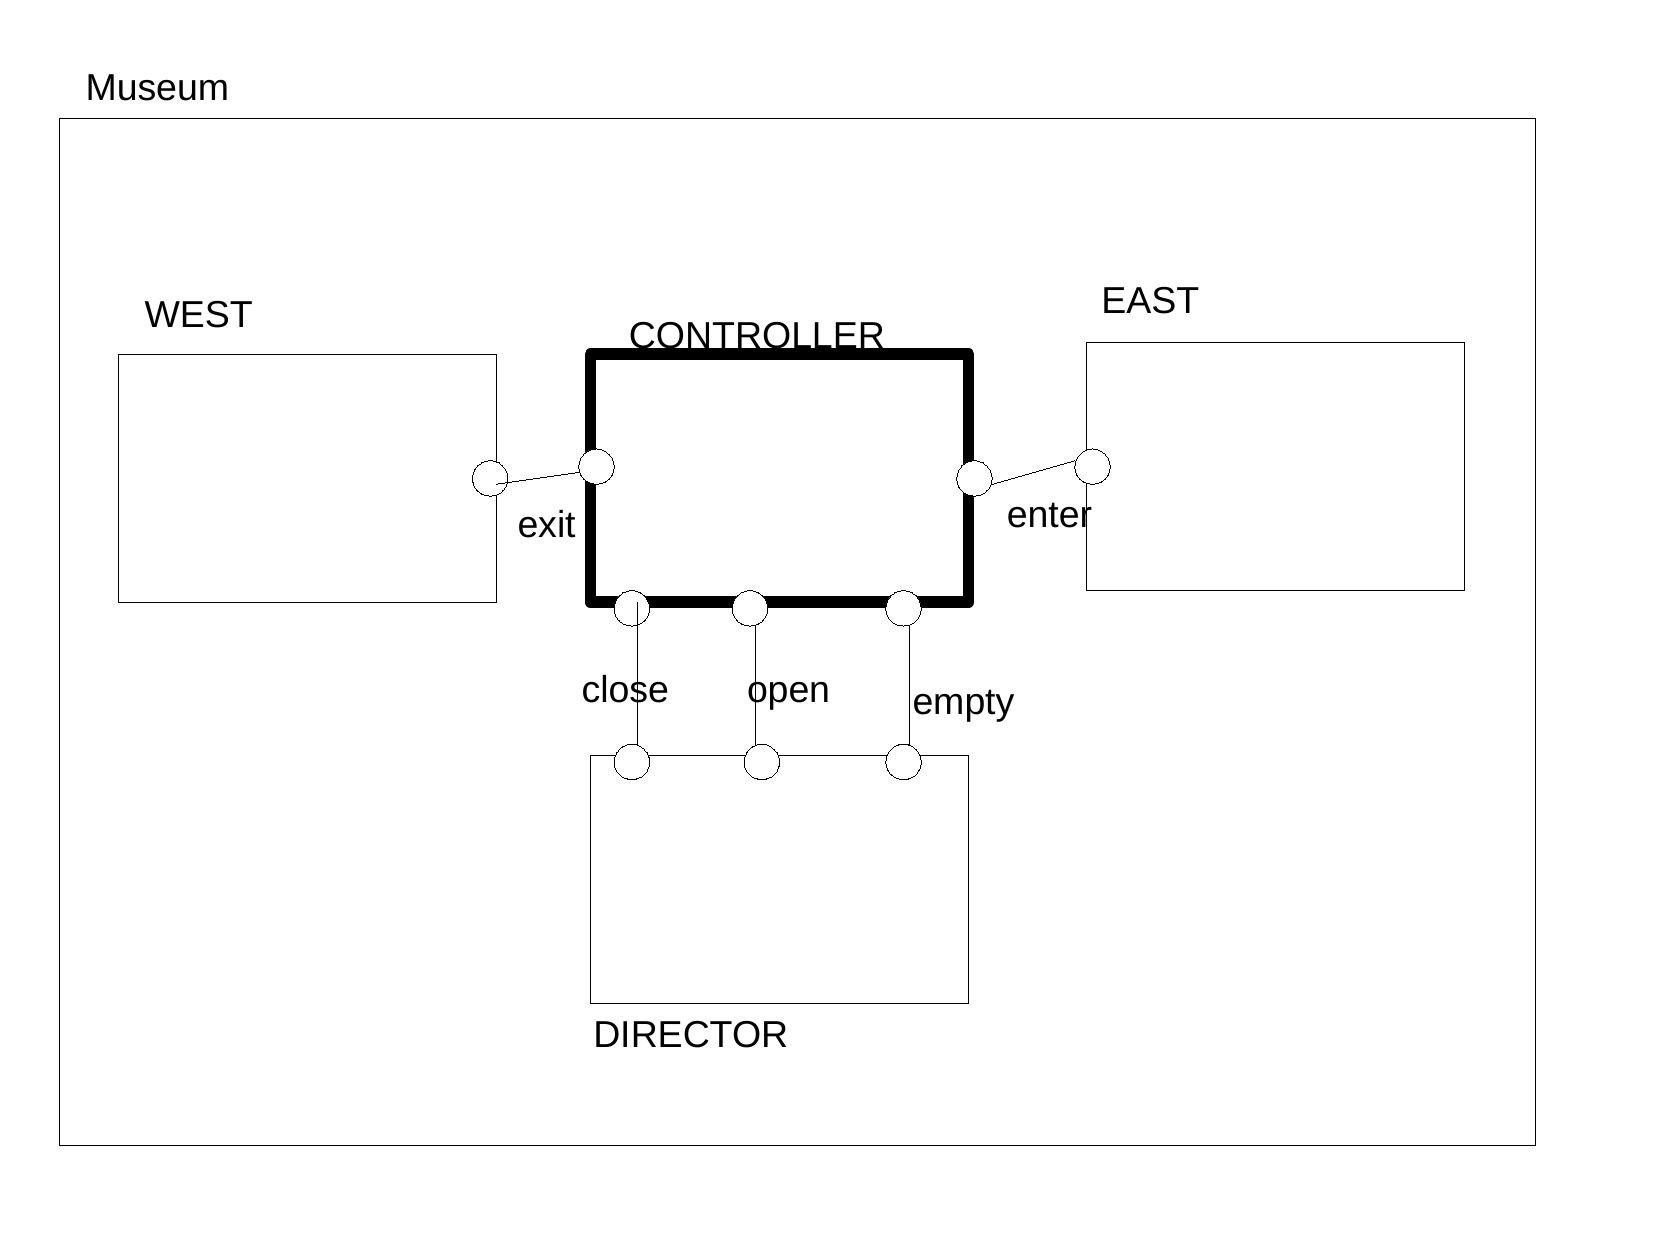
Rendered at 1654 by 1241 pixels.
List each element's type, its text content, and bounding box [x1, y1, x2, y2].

text_box EAST [1086, 271, 1215, 329]
text_box empty [897, 673, 1030, 731]
text_box WEST [129, 285, 269, 343]
text_box close [566, 661, 684, 719]
text_box Museum [70, 59, 272, 142]
text_box DIRECTOR [578, 1006, 804, 1063]
text_box enter [992, 486, 1108, 544]
text_box open [732, 661, 845, 742]
text_box [59, 118, 1536, 1146]
text_box exit [502, 496, 591, 553]
text_box CONTROLLER [614, 307, 900, 364]
